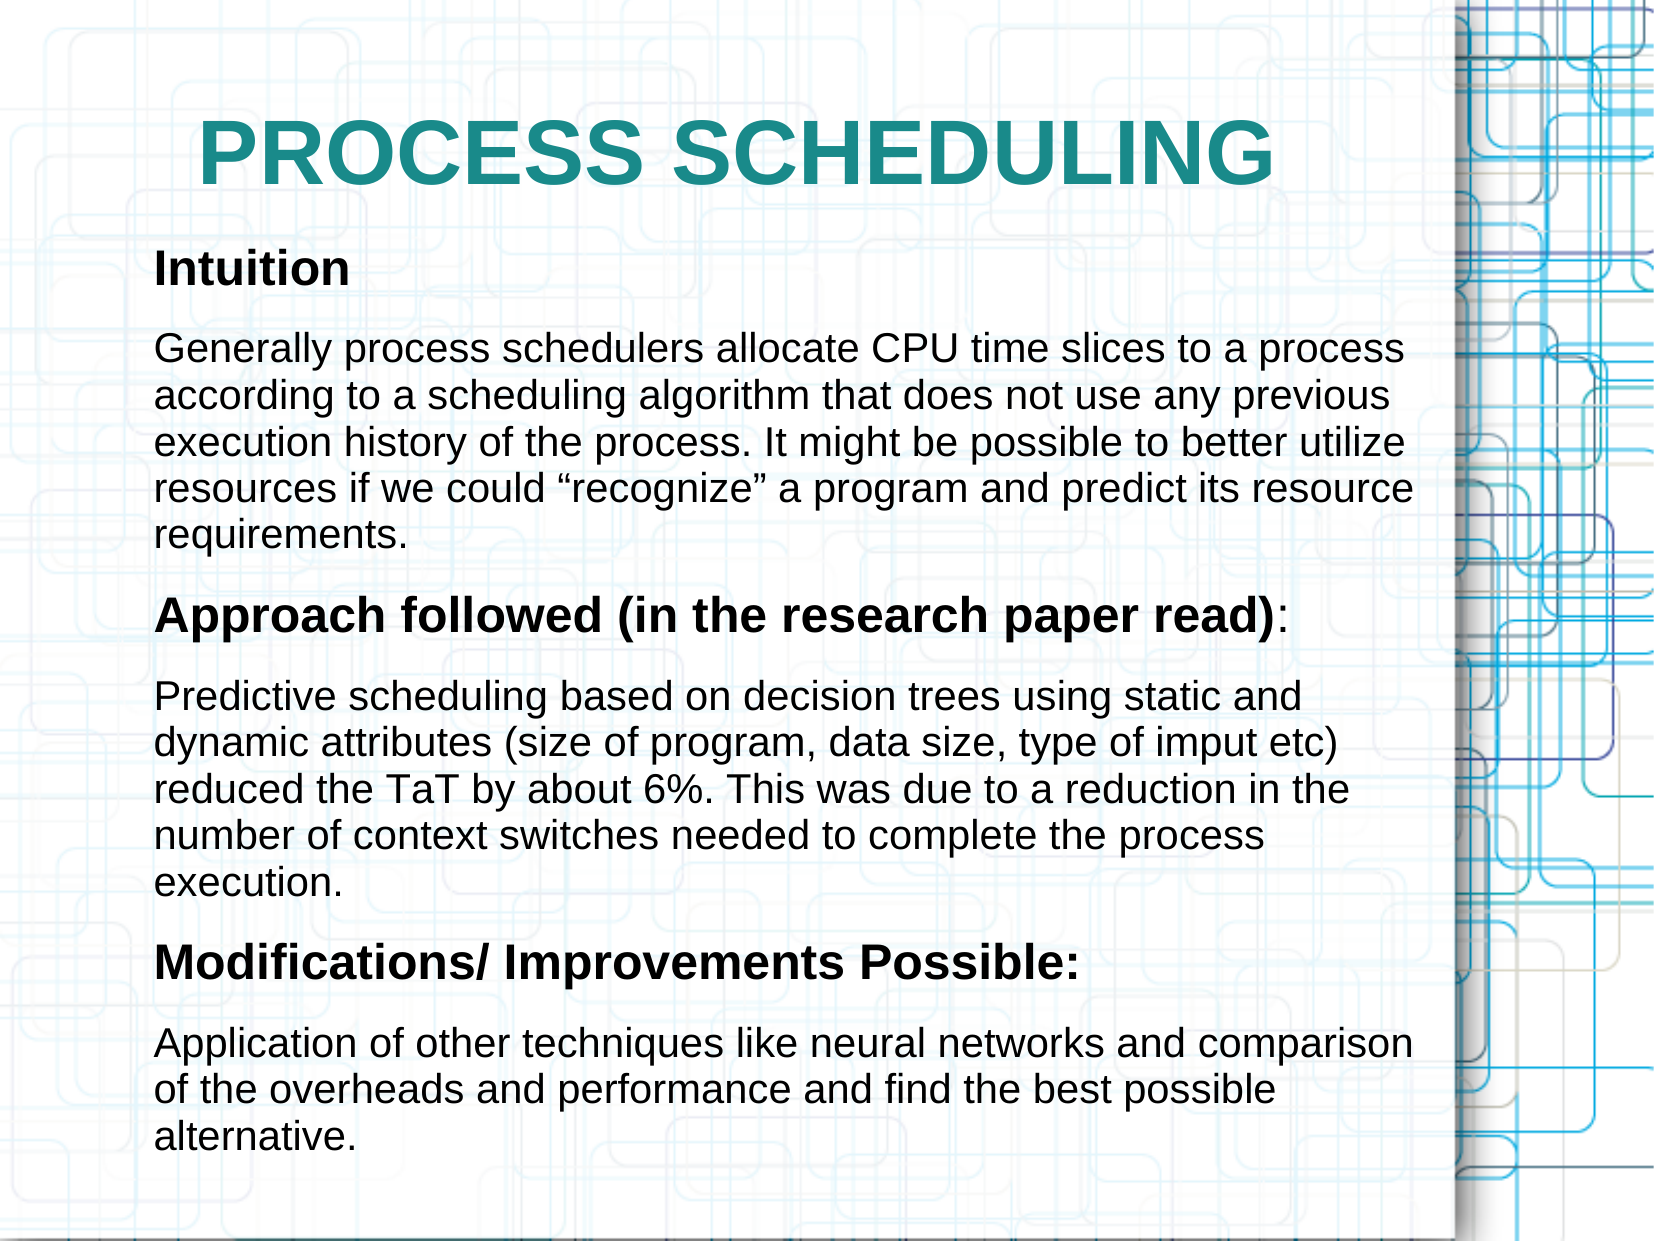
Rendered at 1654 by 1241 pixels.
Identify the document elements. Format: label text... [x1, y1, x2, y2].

list Intuition Generally process schedulers allocate CPU time slices to a process according to a scheduling algorithm that does not use any previous execution history of the process. It might be possible to better utilize resources if we could “recognize” a program and predict its resource requirements. Approach followed (in the research paper read): Predictive scheduling based on decision trees using static and dynamic attributes (size of program, data size, type of imput etc) reduced the TaT by about 6%. This was due to a reduction in the number of context switches needed to complete the process execution. Modifications/ Improvements Possible: Application of other techniques like neural networks and comparison of the overheads and performance and find the best possible alternative. [82, 240, 1418, 1168]
picture [0, 0, 1654, 1241]
title PROCESS SCHEDULING [59, 49, 1418, 257]
